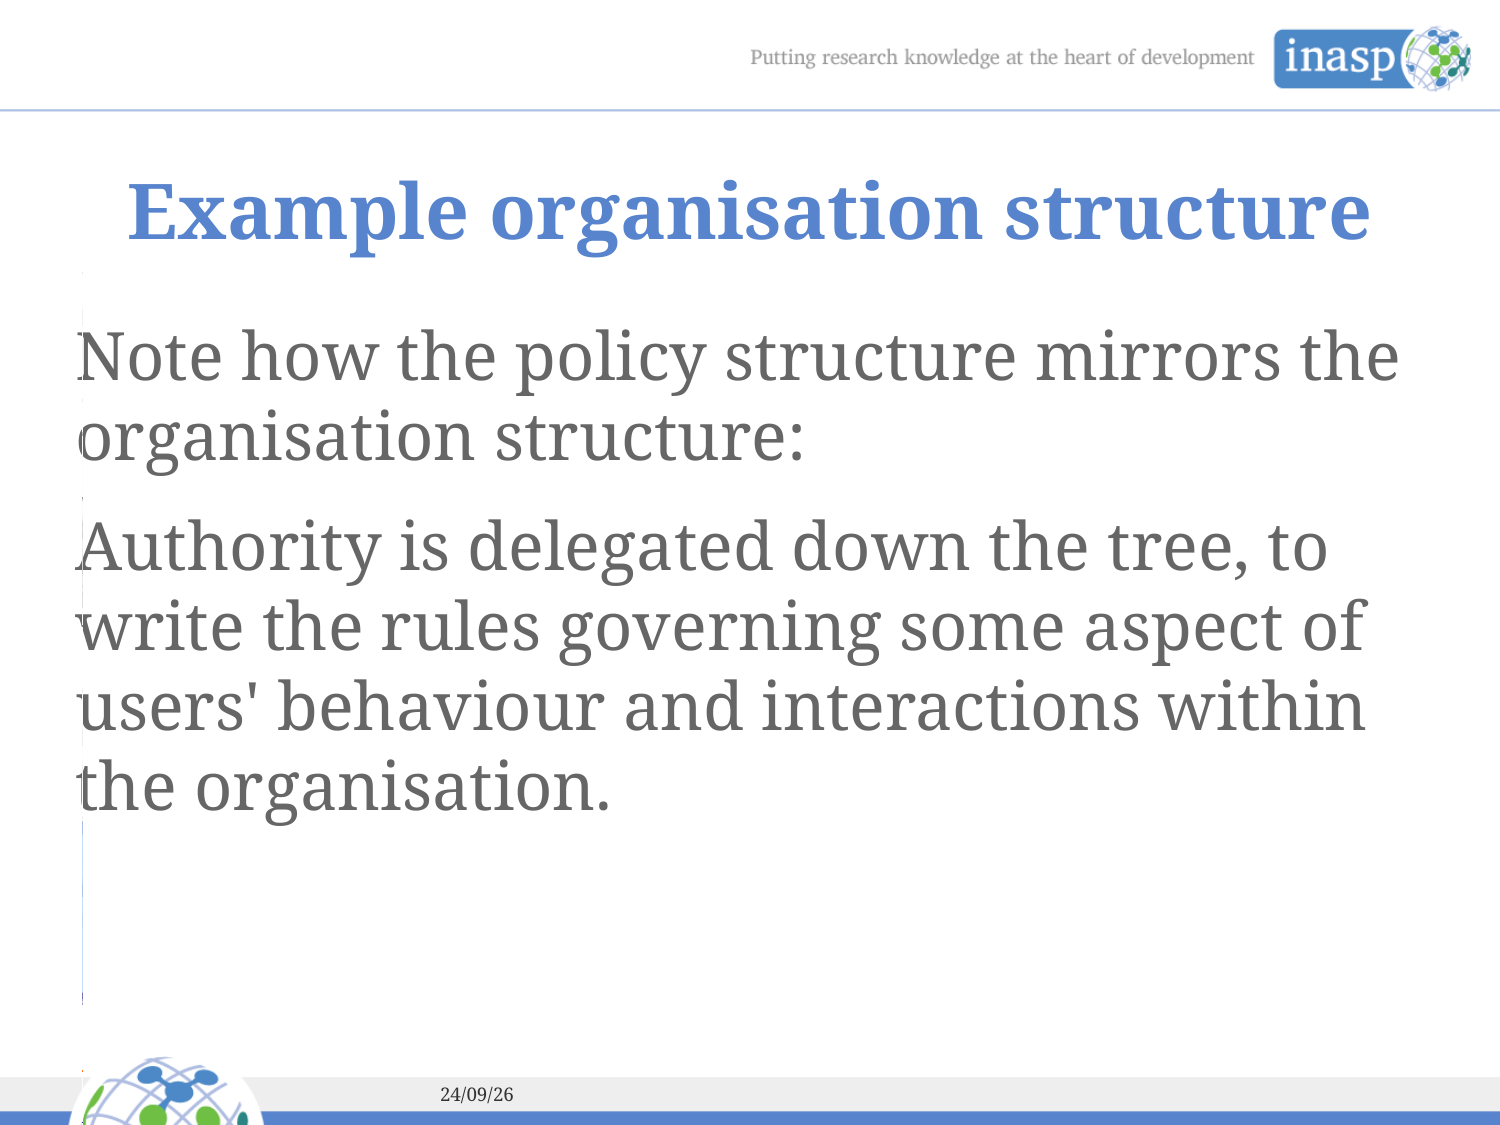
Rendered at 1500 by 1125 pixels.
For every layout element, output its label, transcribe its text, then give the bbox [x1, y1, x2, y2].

list Note how the policy structure mirrors the organisation structure: Authority is delegated down the tree, to write the rules governing some aspect of users' behaviour and interactions within the organisation. [75, 313, 1426, 967]
title Example organisation structure [75, 129, 1426, 313]
picture [0, 0, 1500, 1125]
